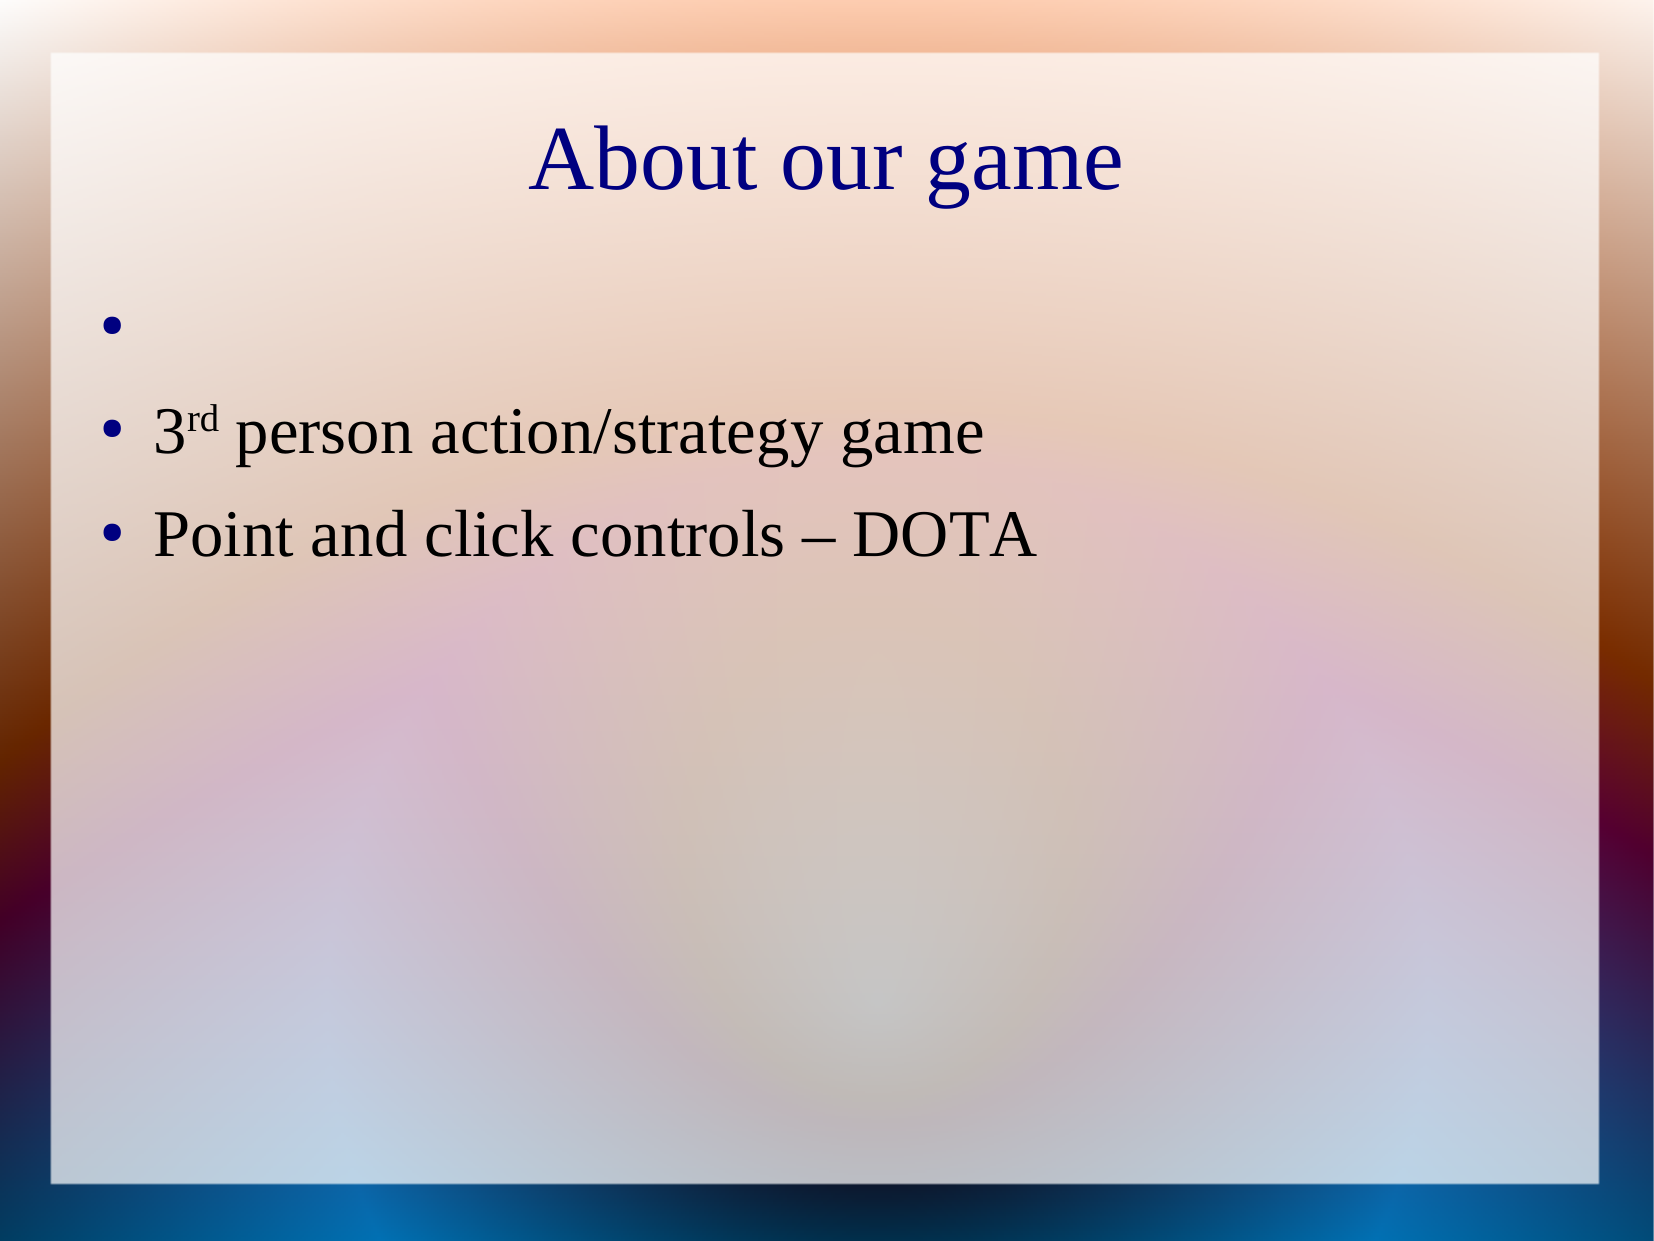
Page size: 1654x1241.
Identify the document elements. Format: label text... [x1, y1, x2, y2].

picture [0, 0, 1654, 1241]
title About our game [82, 55, 1571, 263]
list 3rd person action/strategy game Point and click controls – DOTA [82, 290, 1571, 1034]
